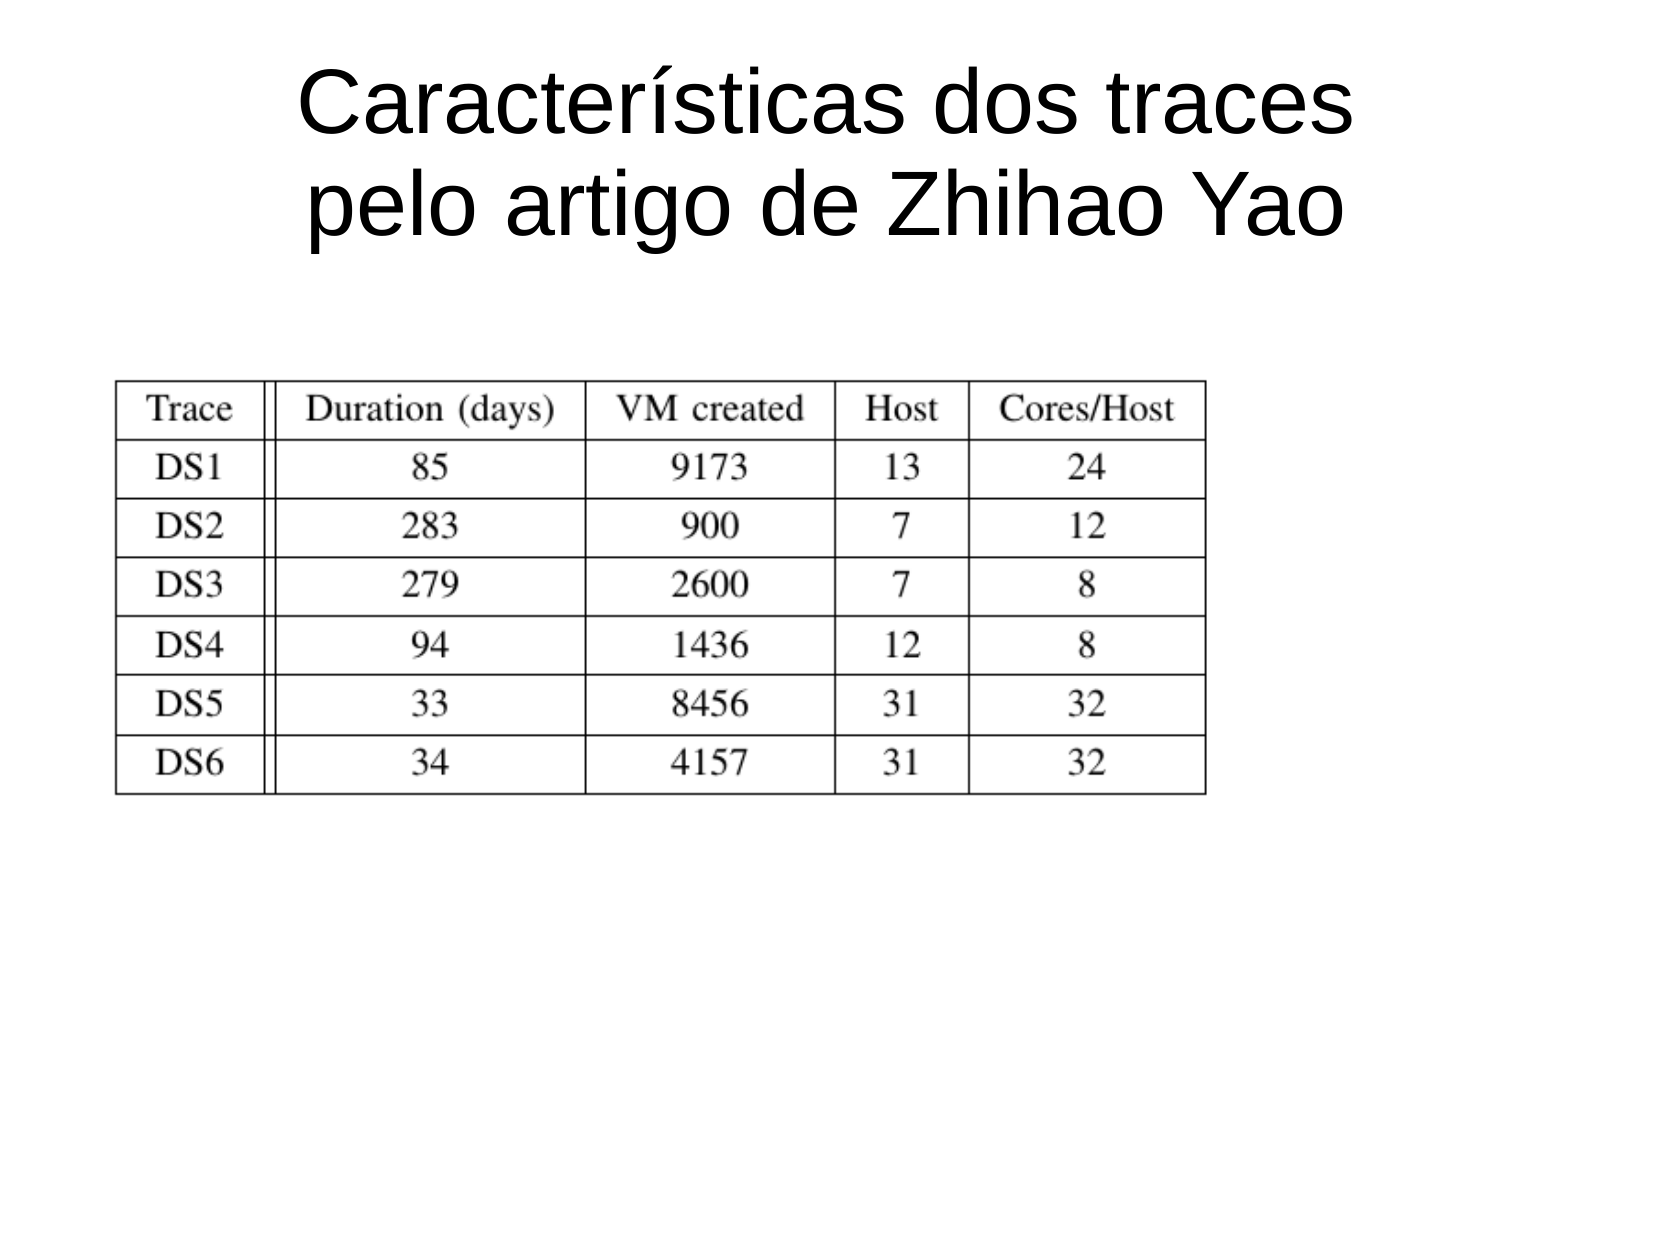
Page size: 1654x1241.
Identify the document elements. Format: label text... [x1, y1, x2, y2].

title Características dos traces pelo artigo de Zhihao Yao [82, 49, 1571, 257]
picture [110, 366, 1229, 810]
